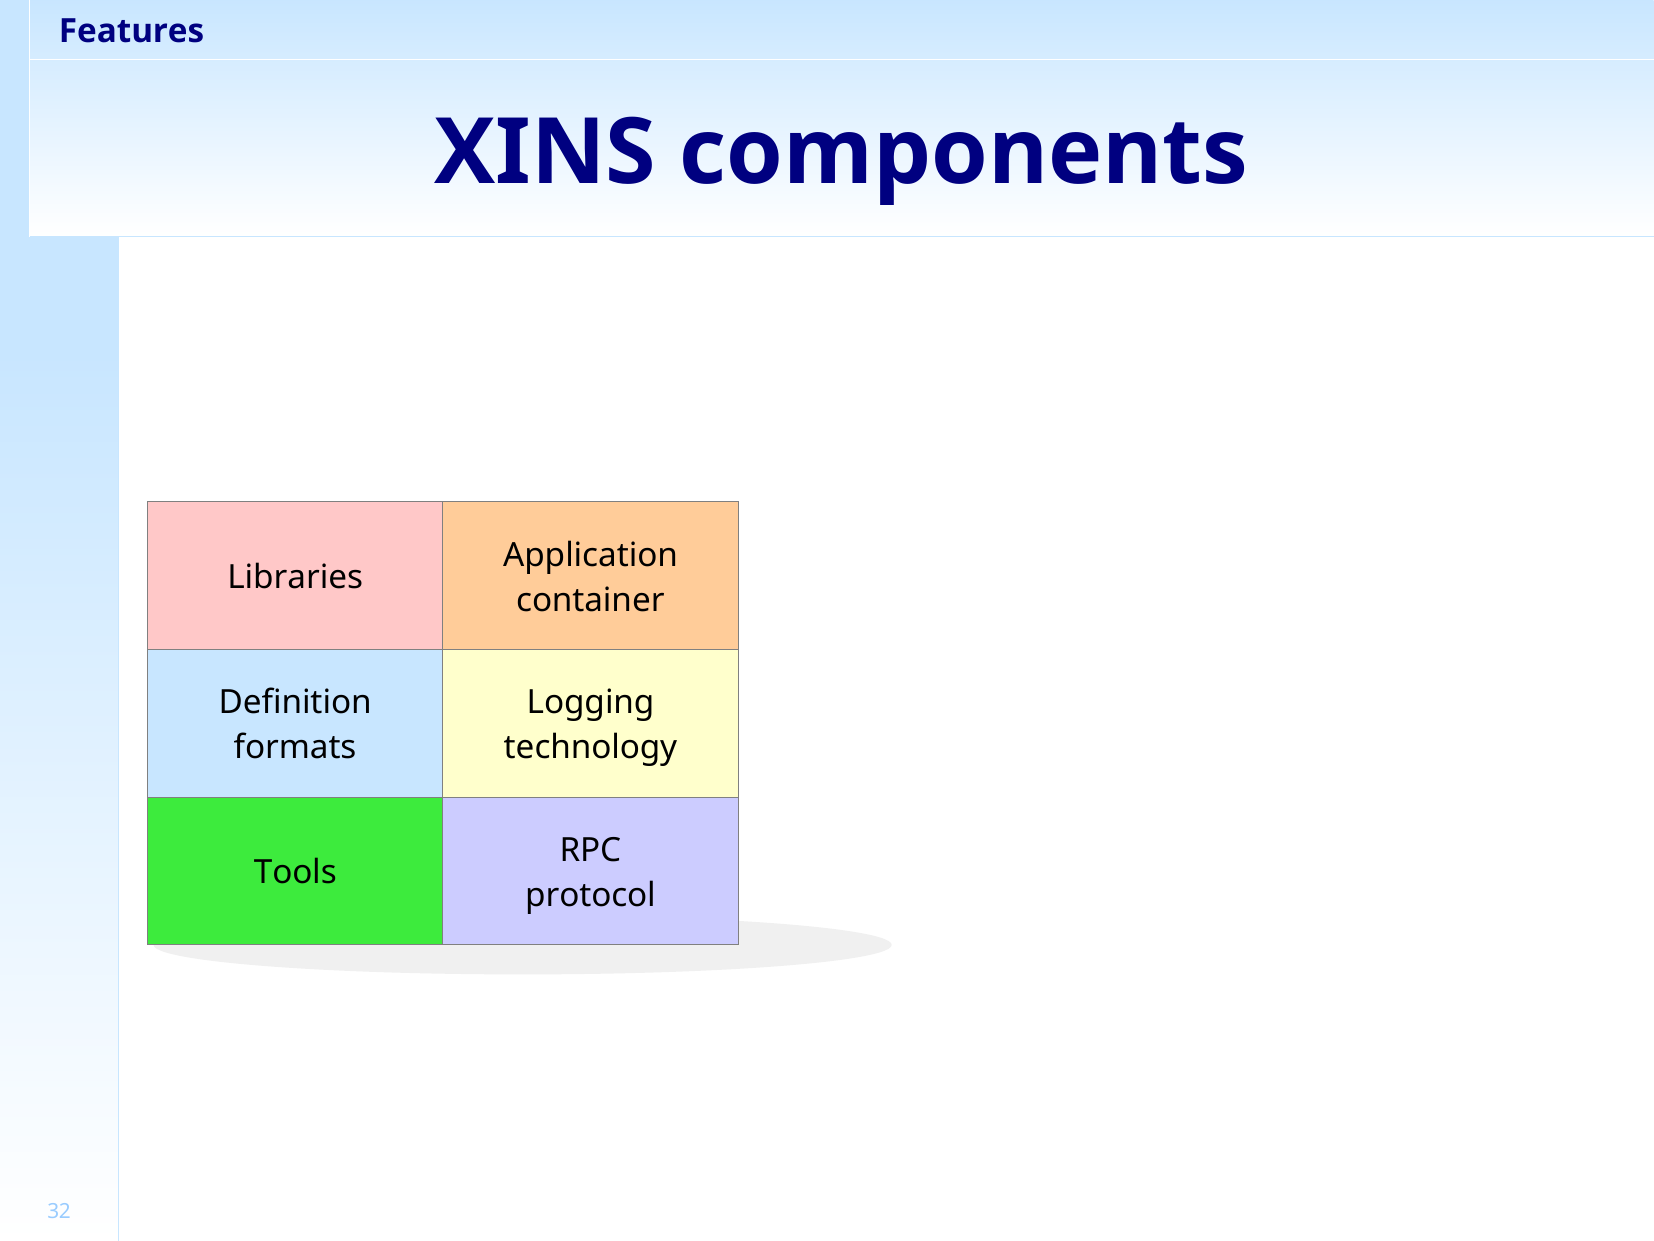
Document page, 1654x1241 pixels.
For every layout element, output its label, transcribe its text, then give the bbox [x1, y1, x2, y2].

text_box [153, 920, 892, 975]
text_box RPC protocol [443, 798, 738, 944]
text_box Application container [443, 502, 738, 649]
text_box Tools [148, 798, 442, 944]
title XINS components [29, 59, 1654, 237]
title Features [59, 0, 355, 60]
text_box Logging technology [443, 650, 738, 797]
text_box Libraries [148, 502, 442, 649]
text_box Definition formats [148, 650, 442, 797]
